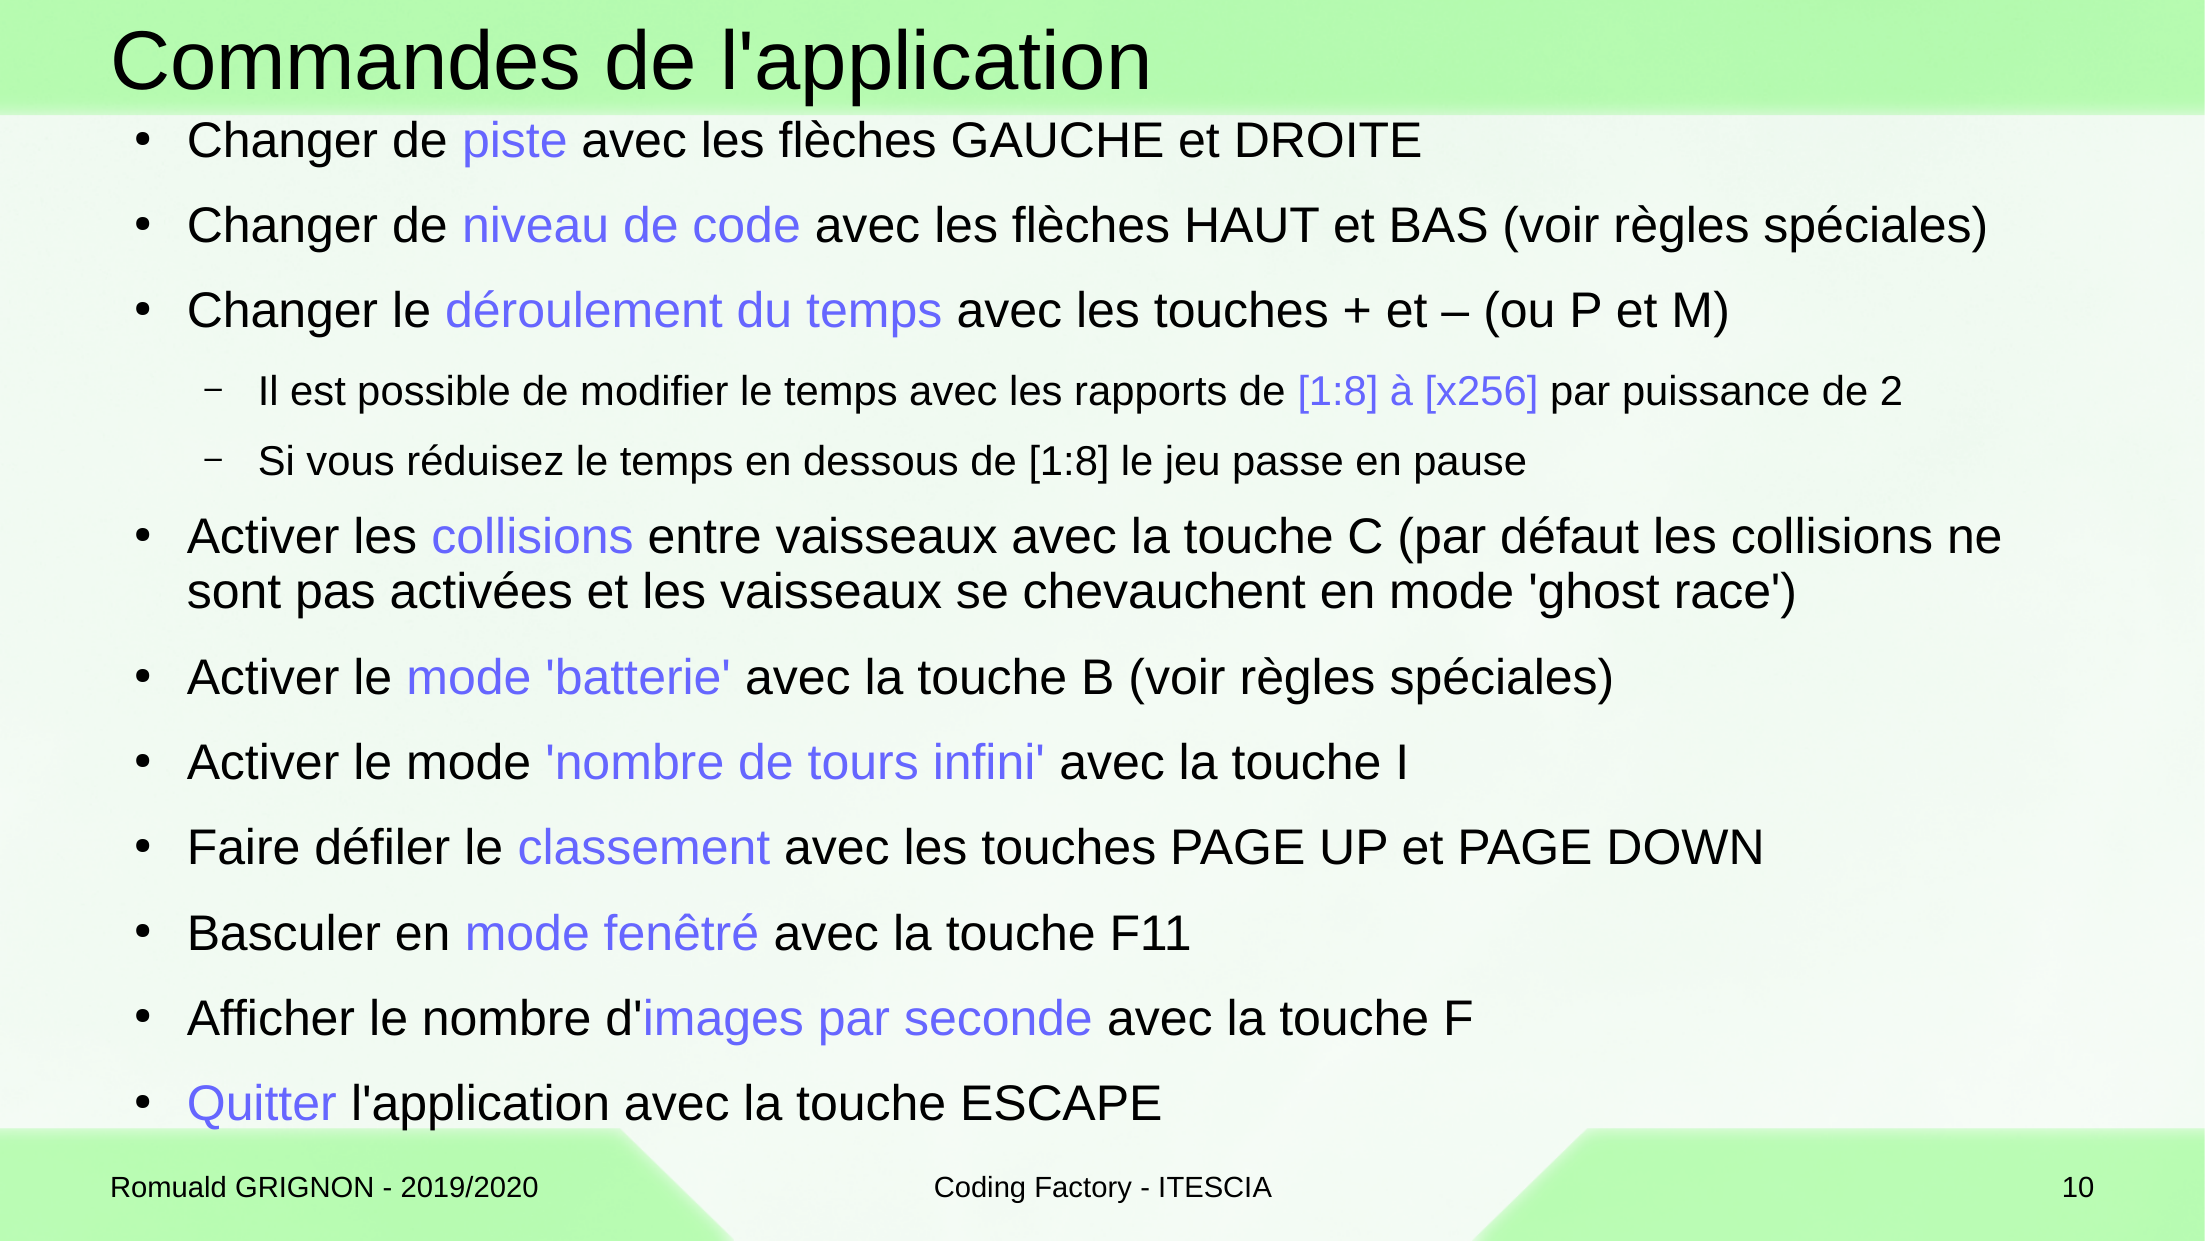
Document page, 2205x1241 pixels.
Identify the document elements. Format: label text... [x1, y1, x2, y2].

list Changer de piste avec les flèches GAUCHE et DROITE Changer de niveau de code avec les flèches HAUT et BAS (voir règles spéciales) Changer le déroulement du temps avec les touches + et – (ou P et M) Il est possible de modifier le temps avec les rapports de [1:8] à [x256] par puissance de 2 Si vous réduisez le temps en dessous de [1:8] le jeu passe en pause Activer les collisions entre vaisseaux avec la touche C (par défaut les collisions ne sont pas activées et les vaisseaux se chevauchent en mode 'ghost race') Activer le mode 'batterie' avec la touche B (voir règles spéciales) Activer le mode 'nombre de tours infini' avec la touche I Faire défiler le classement avec les touches PAGE UP et PAGE DOWN Basculer en mode fenêtré avec la touche F11 Afficher le nombre d'images par seconde avec la touche F Quitter l'application avec la touche ESCAPE [116, 183, 2101, 1132]
picture [0, 0, 2205, 1241]
title Commandes de l'application [110, 49, 2095, 257]
